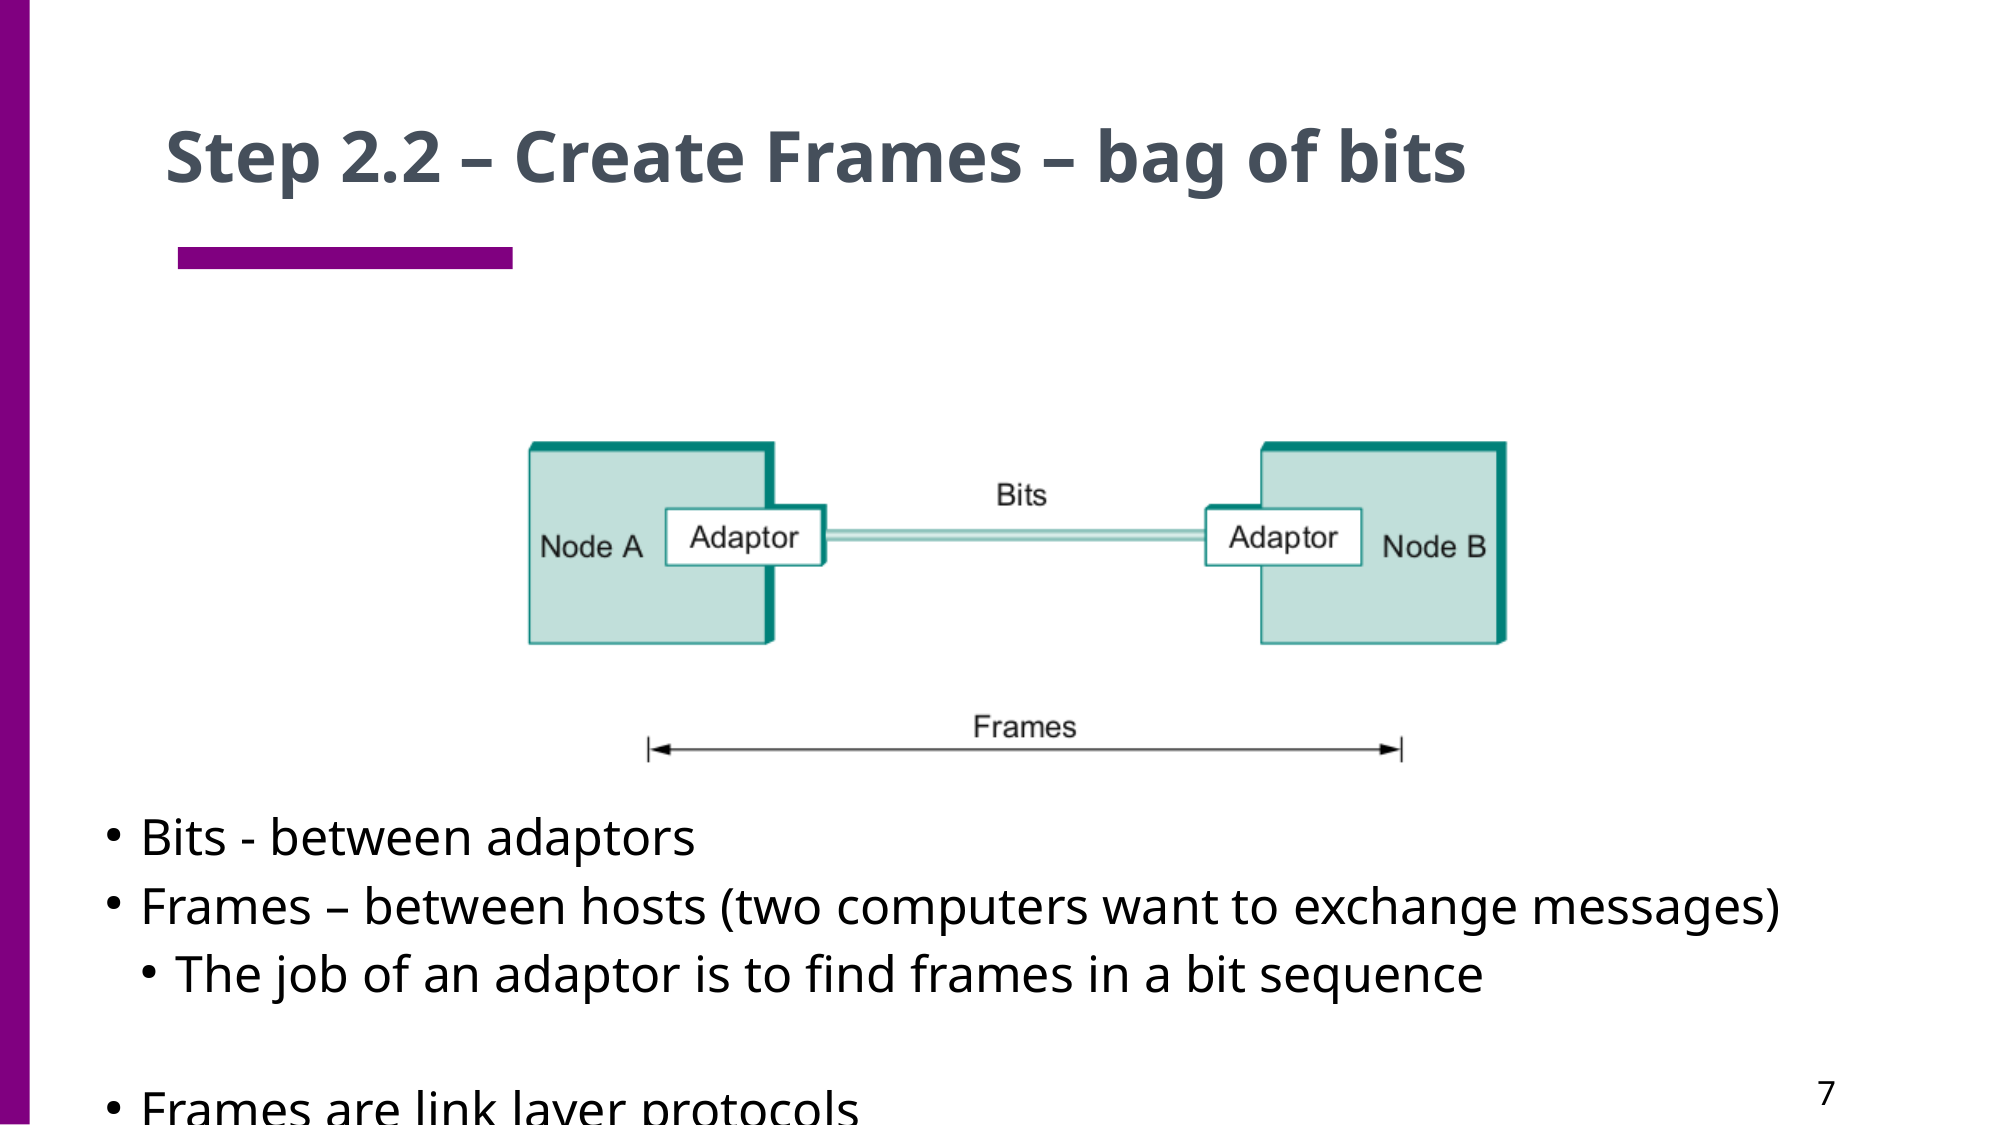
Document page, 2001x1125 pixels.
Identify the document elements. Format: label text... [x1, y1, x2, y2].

text_box Step 2.2 – Create Frames – bag of bits [151, 0, 1849, 212]
text_box Bits - between adaptors Frames – between hosts (two computers want to exchange messages) The job of an adaptor is to find frames in a bit sequence Frames are link layer protocols [90, 795, 1990, 1125]
picture [440, 357, 1570, 772]
